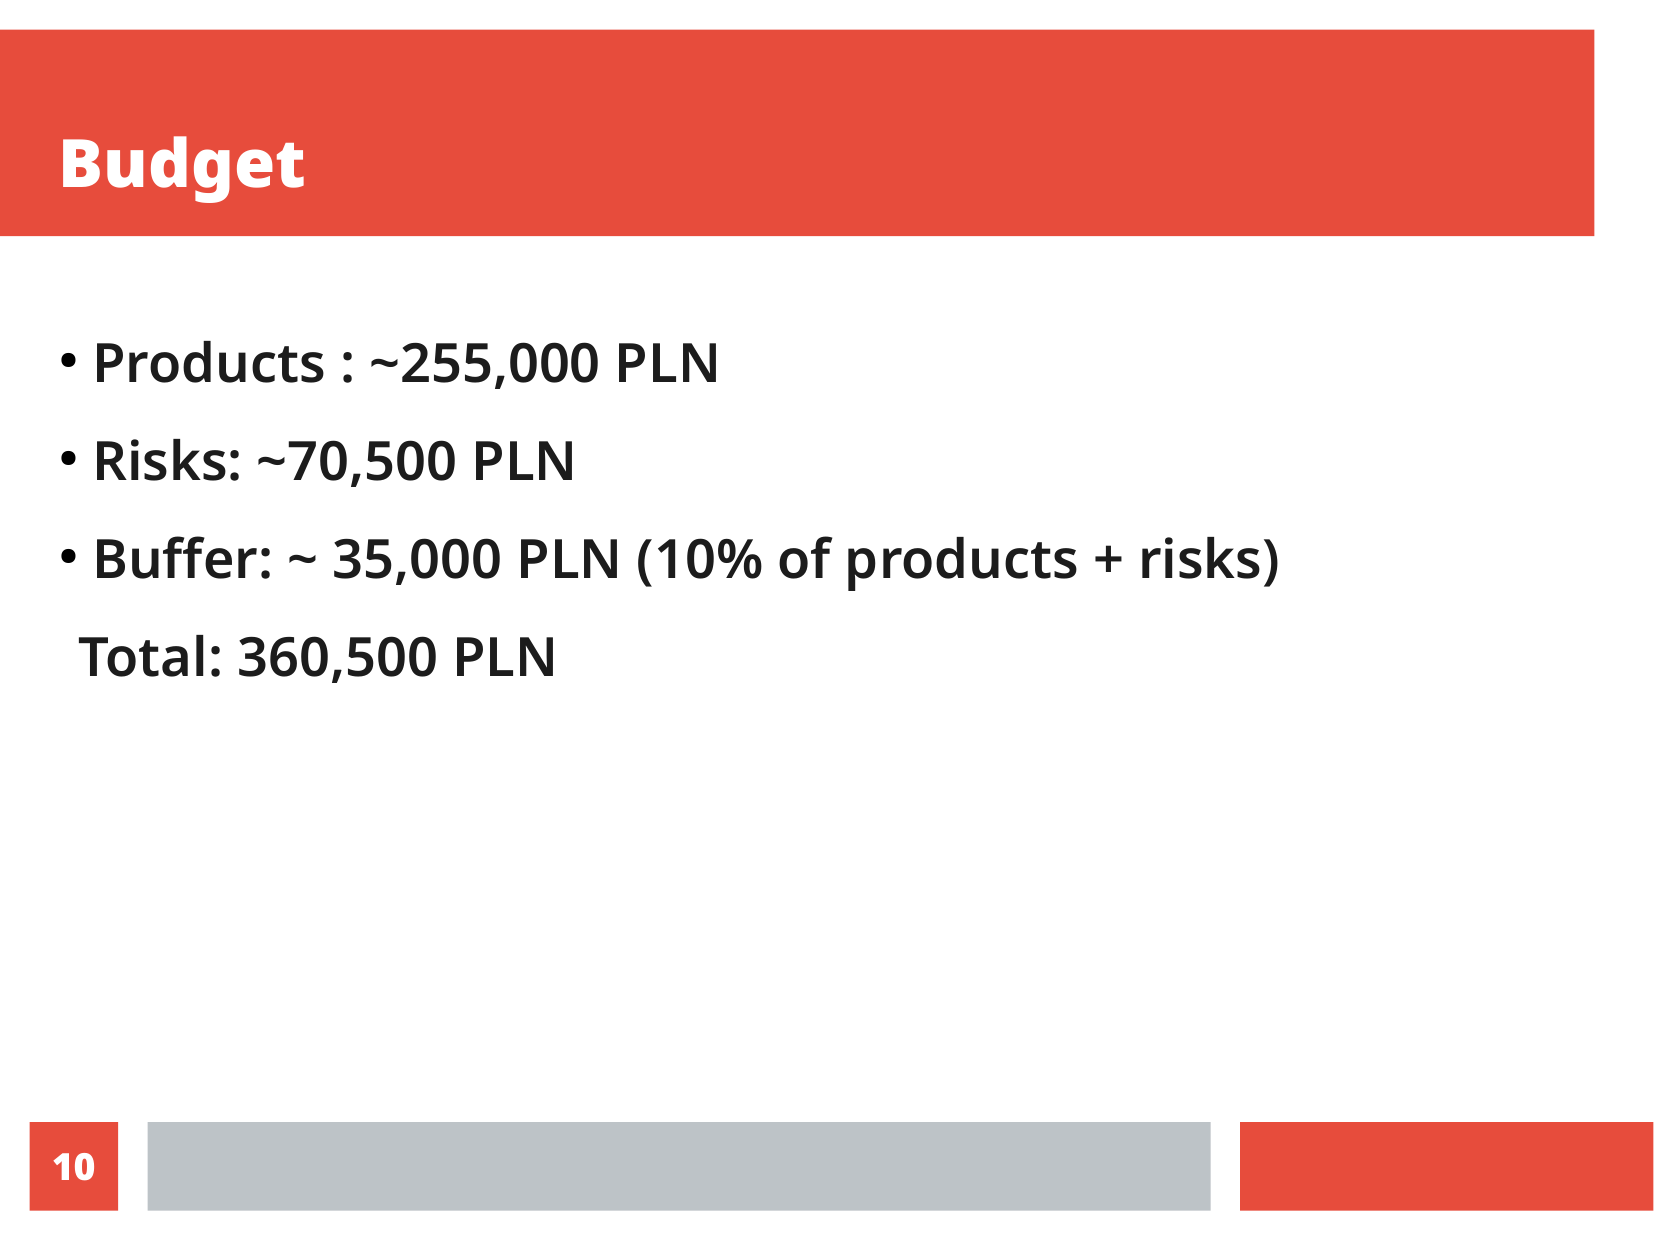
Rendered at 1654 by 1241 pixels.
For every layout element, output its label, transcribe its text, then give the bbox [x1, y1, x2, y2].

title Budget [59, 59, 1595, 207]
list Products : ~255,000 PLN Risks: ~70,500 PLN Buffer: ~ 35,000 PLN (10% of products + risks) Total: 360,500 PLN [59, 324, 1565, 1093]
